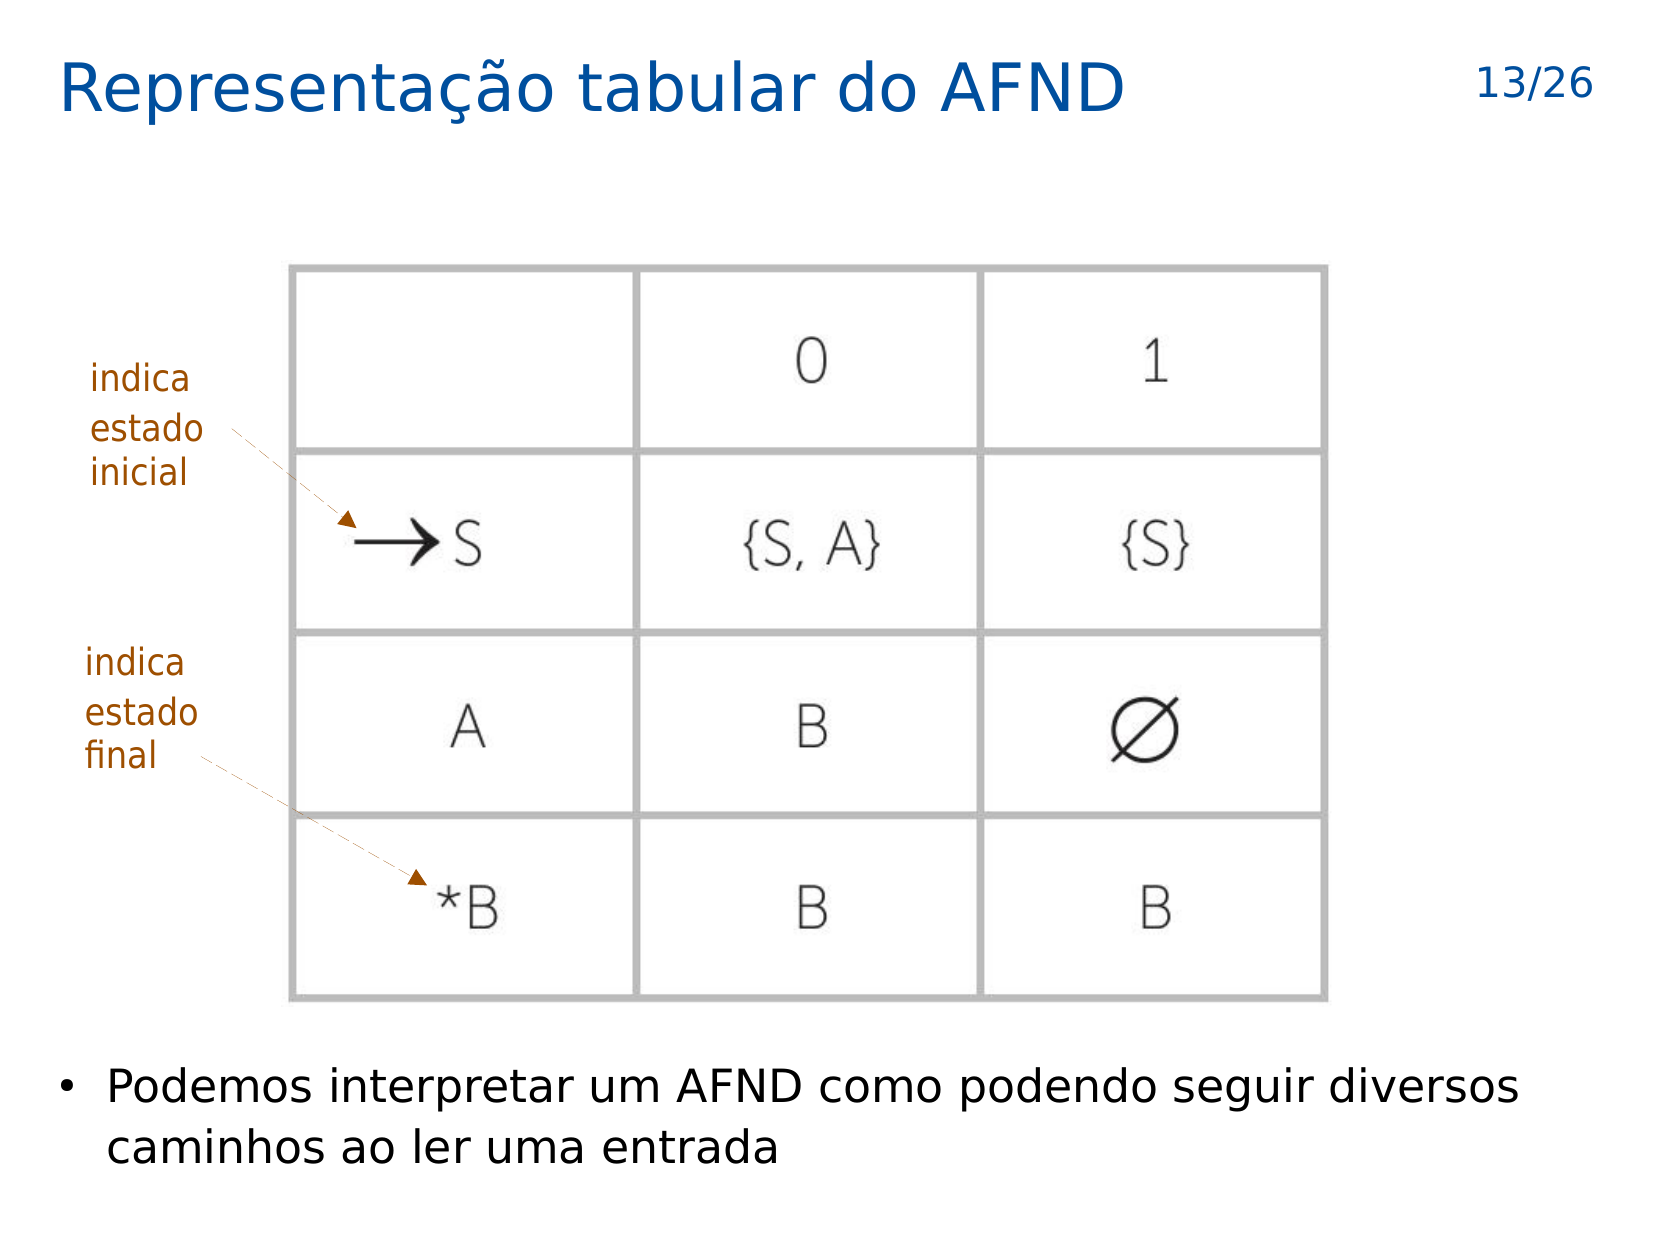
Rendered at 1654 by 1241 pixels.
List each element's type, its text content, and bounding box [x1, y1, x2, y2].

list Podemos interpretar um AFND como podendo seguir diversos caminhos ao ler uma entrada [59, 1052, 1595, 1211]
picture [281, 260, 1338, 1007]
text_box indica estado final [69, 633, 227, 795]
title Representação tabular do AFND [59, 29, 1625, 148]
text_box indica estado inicial [75, 349, 232, 511]
